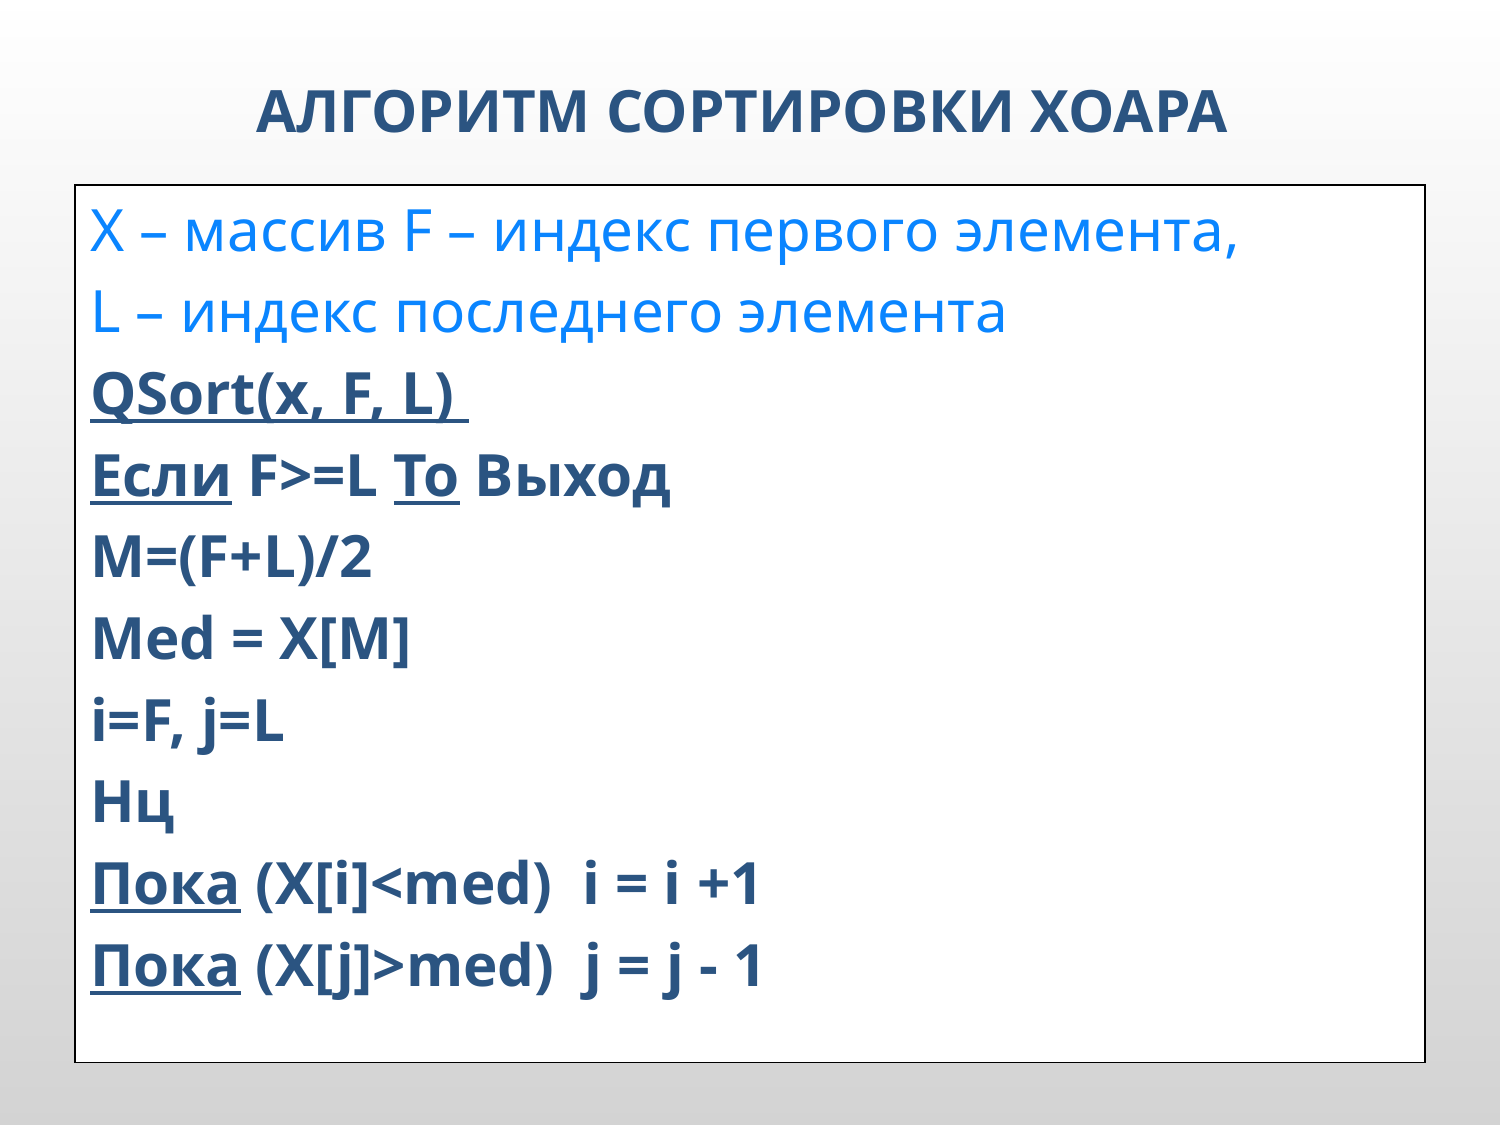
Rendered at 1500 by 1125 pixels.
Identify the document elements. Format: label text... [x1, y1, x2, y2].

list X – массив F – индекс первого элемента, L – индекс последнего элемента QSort(x, F, L) Если F>=L То Выход M=(F+L)/2 Med = X[M] i=F, j=L Нц Пока (X[i]<med) i = i +1 Пока (X[j]>med) j = j - 1 [75, 185, 1425, 1063]
title АЛГОРИТМ СОРТИРОВКИ ХОАРА [75, 62, 1425, 156]
